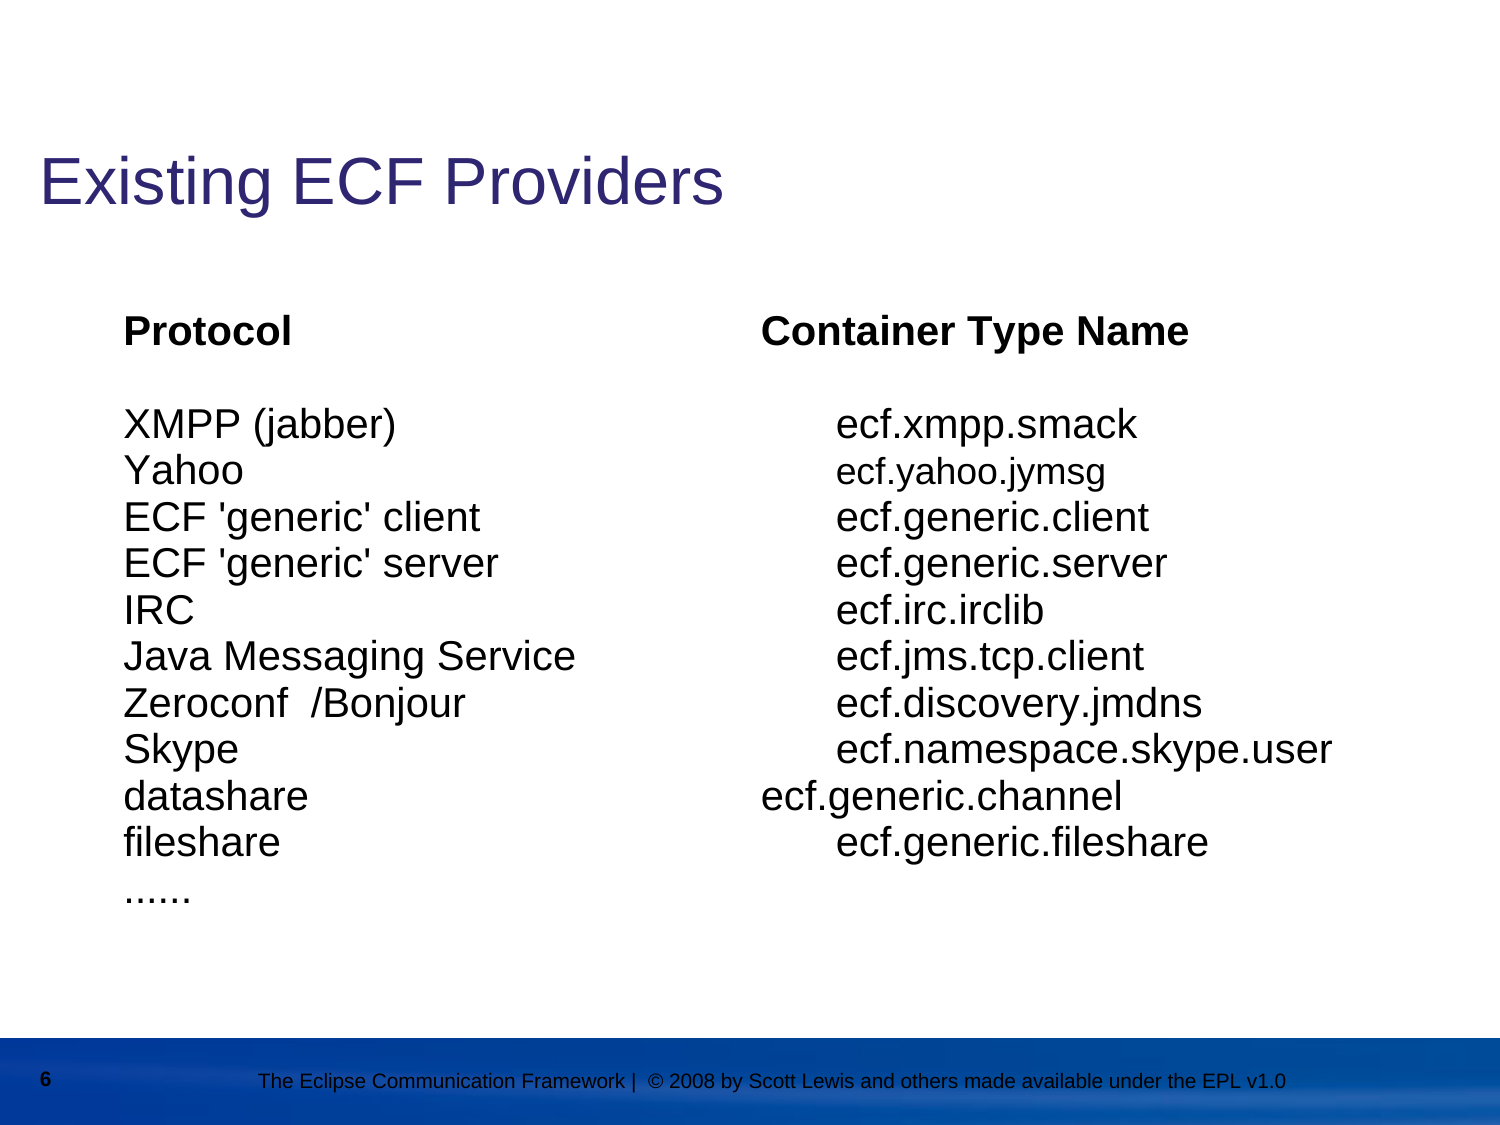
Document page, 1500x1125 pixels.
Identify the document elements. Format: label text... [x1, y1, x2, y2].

title Existing ECF Providers [25, 142, 1378, 234]
list Protocol Container Type Name XMPP (jabber) ecf.xmpp.smack Yahoo ecf.yahoo.jymsg ECF 'generic' client ecf.generic.client ECF 'generic' server ecf.generic.server IRC ecf.irc.irclib Java Messaging Service ecf.jms.tcp.client Zeroconf /Bonjour ecf.discovery.jmdns Skype ecf.namespace.skype.user datashare ecf.generic.channel fileshare ecf.generic.fileshare ...... [108, 299, 1378, 932]
picture [0, 1038, 1500, 1125]
